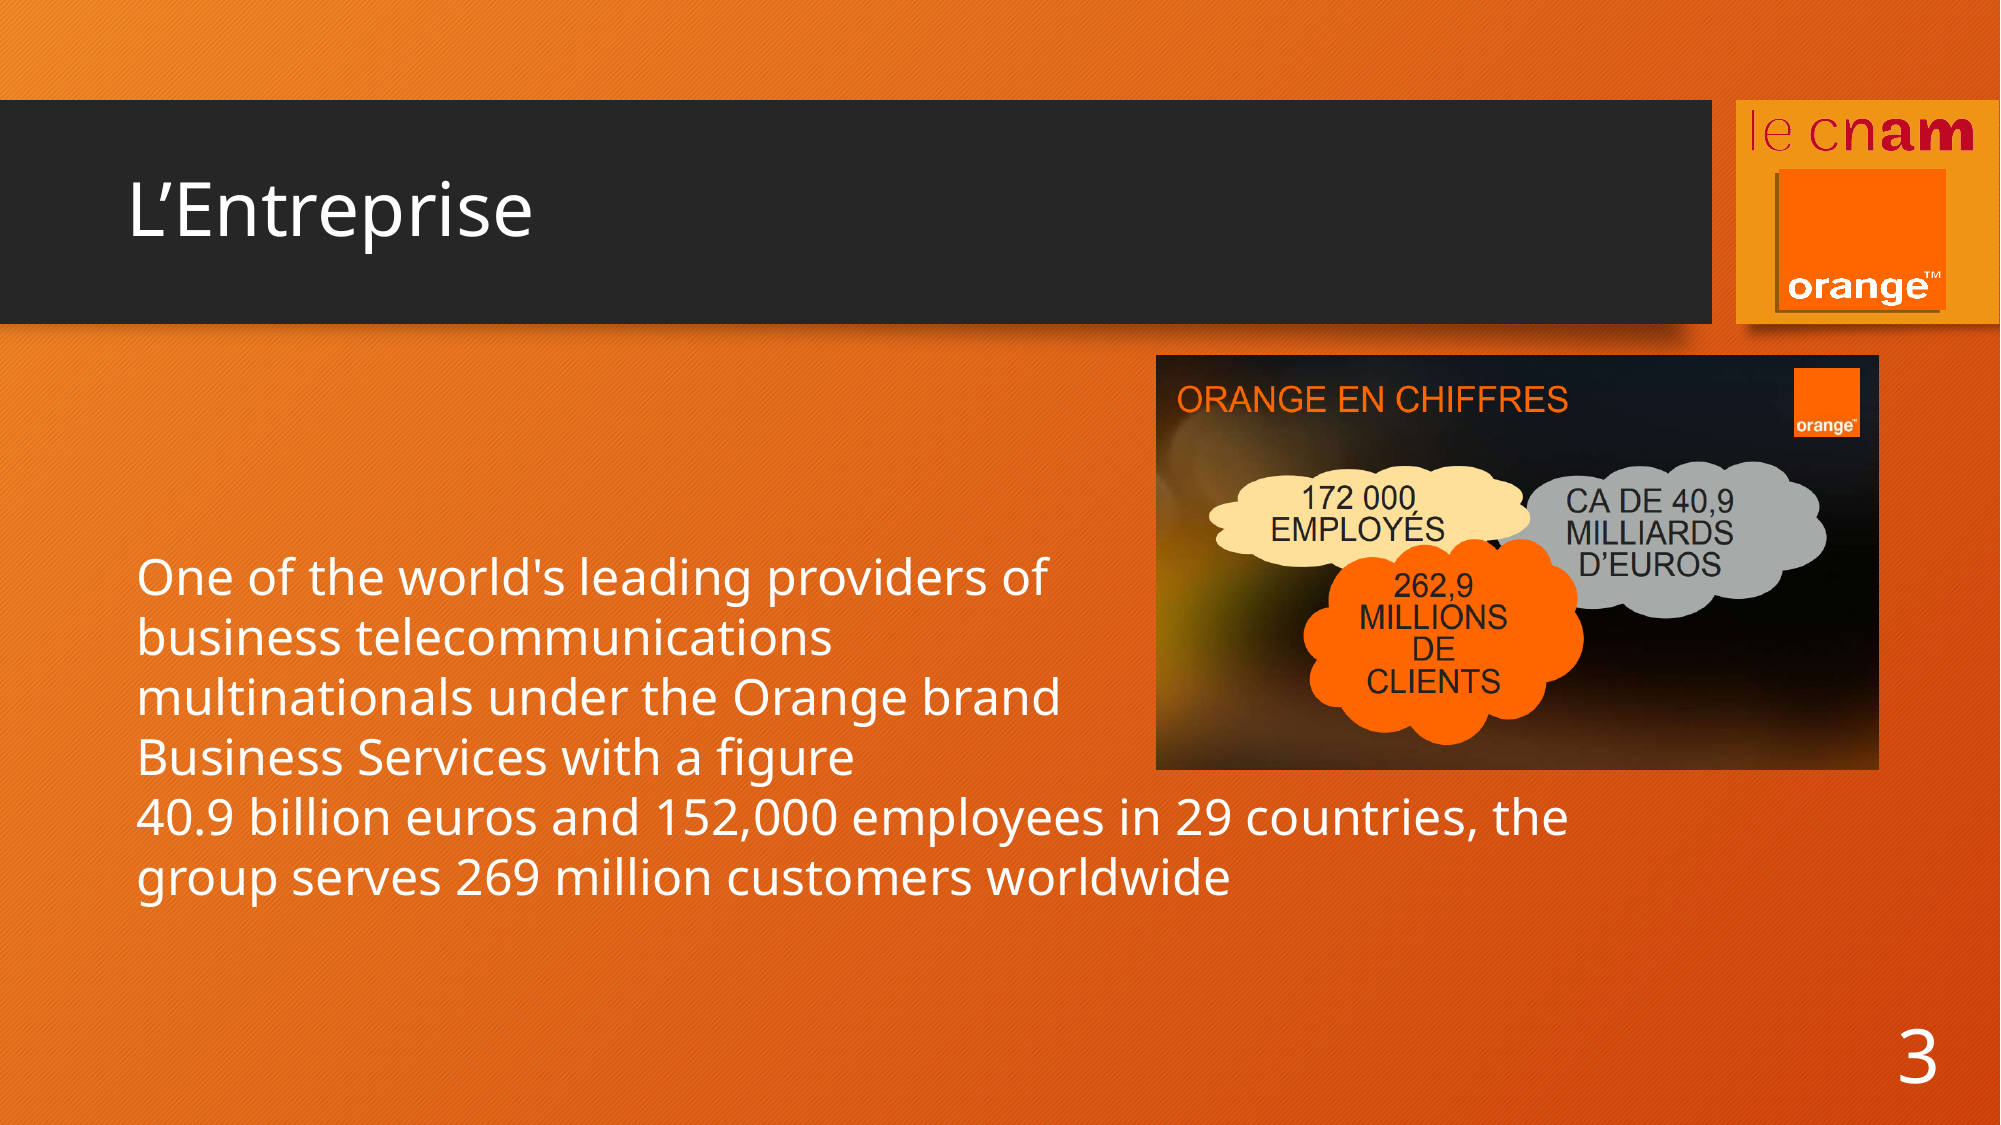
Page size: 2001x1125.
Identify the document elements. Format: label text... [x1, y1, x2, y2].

picture [1752, 110, 1973, 151]
picture [1779, 169, 1946, 310]
picture [1736, 323, 2000, 348]
picture [0, 323, 1879, 770]
title L’Entreprise [111, 123, 1689, 301]
text_box <numéro> [1882, 970, 2000, 1125]
text_box One of the world's leading providers of business telecommunications multinationals under the Orange brand Business Services with a figure 40.9 billion euros and 152,000 employees in 29 countries, the group serves 269 million customers worldwide [121, 538, 1739, 917]
